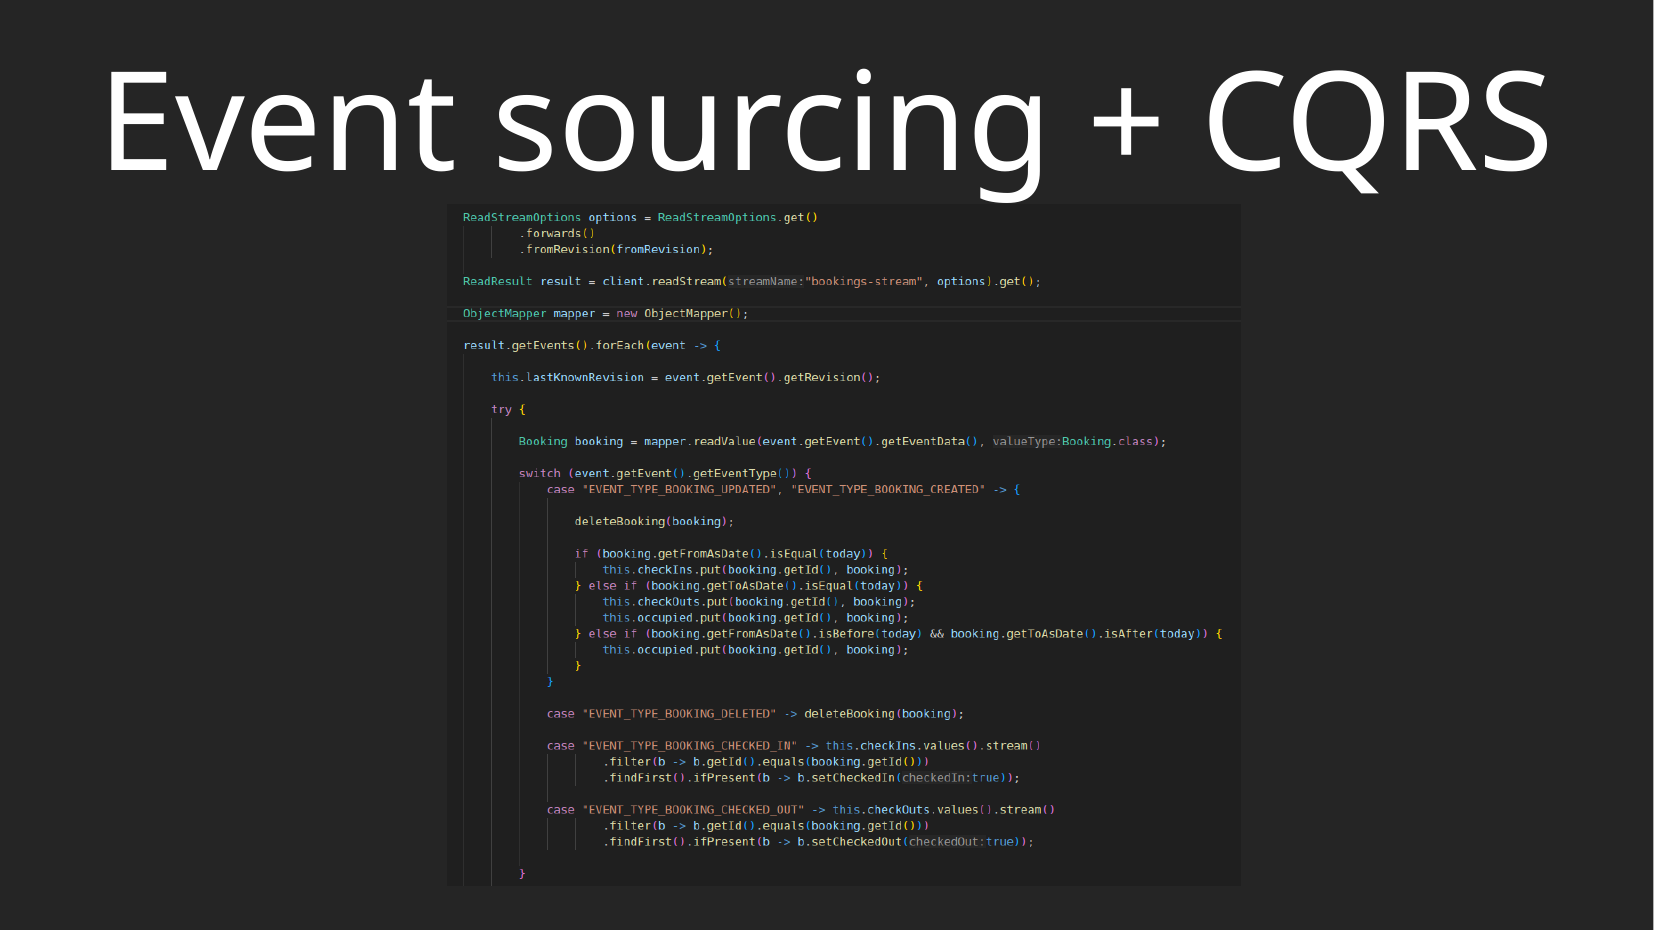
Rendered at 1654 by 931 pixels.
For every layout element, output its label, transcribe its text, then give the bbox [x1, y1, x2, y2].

picture [447, 204, 1241, 886]
title Event sourcing + CQRS [82, 10, 1571, 225]
